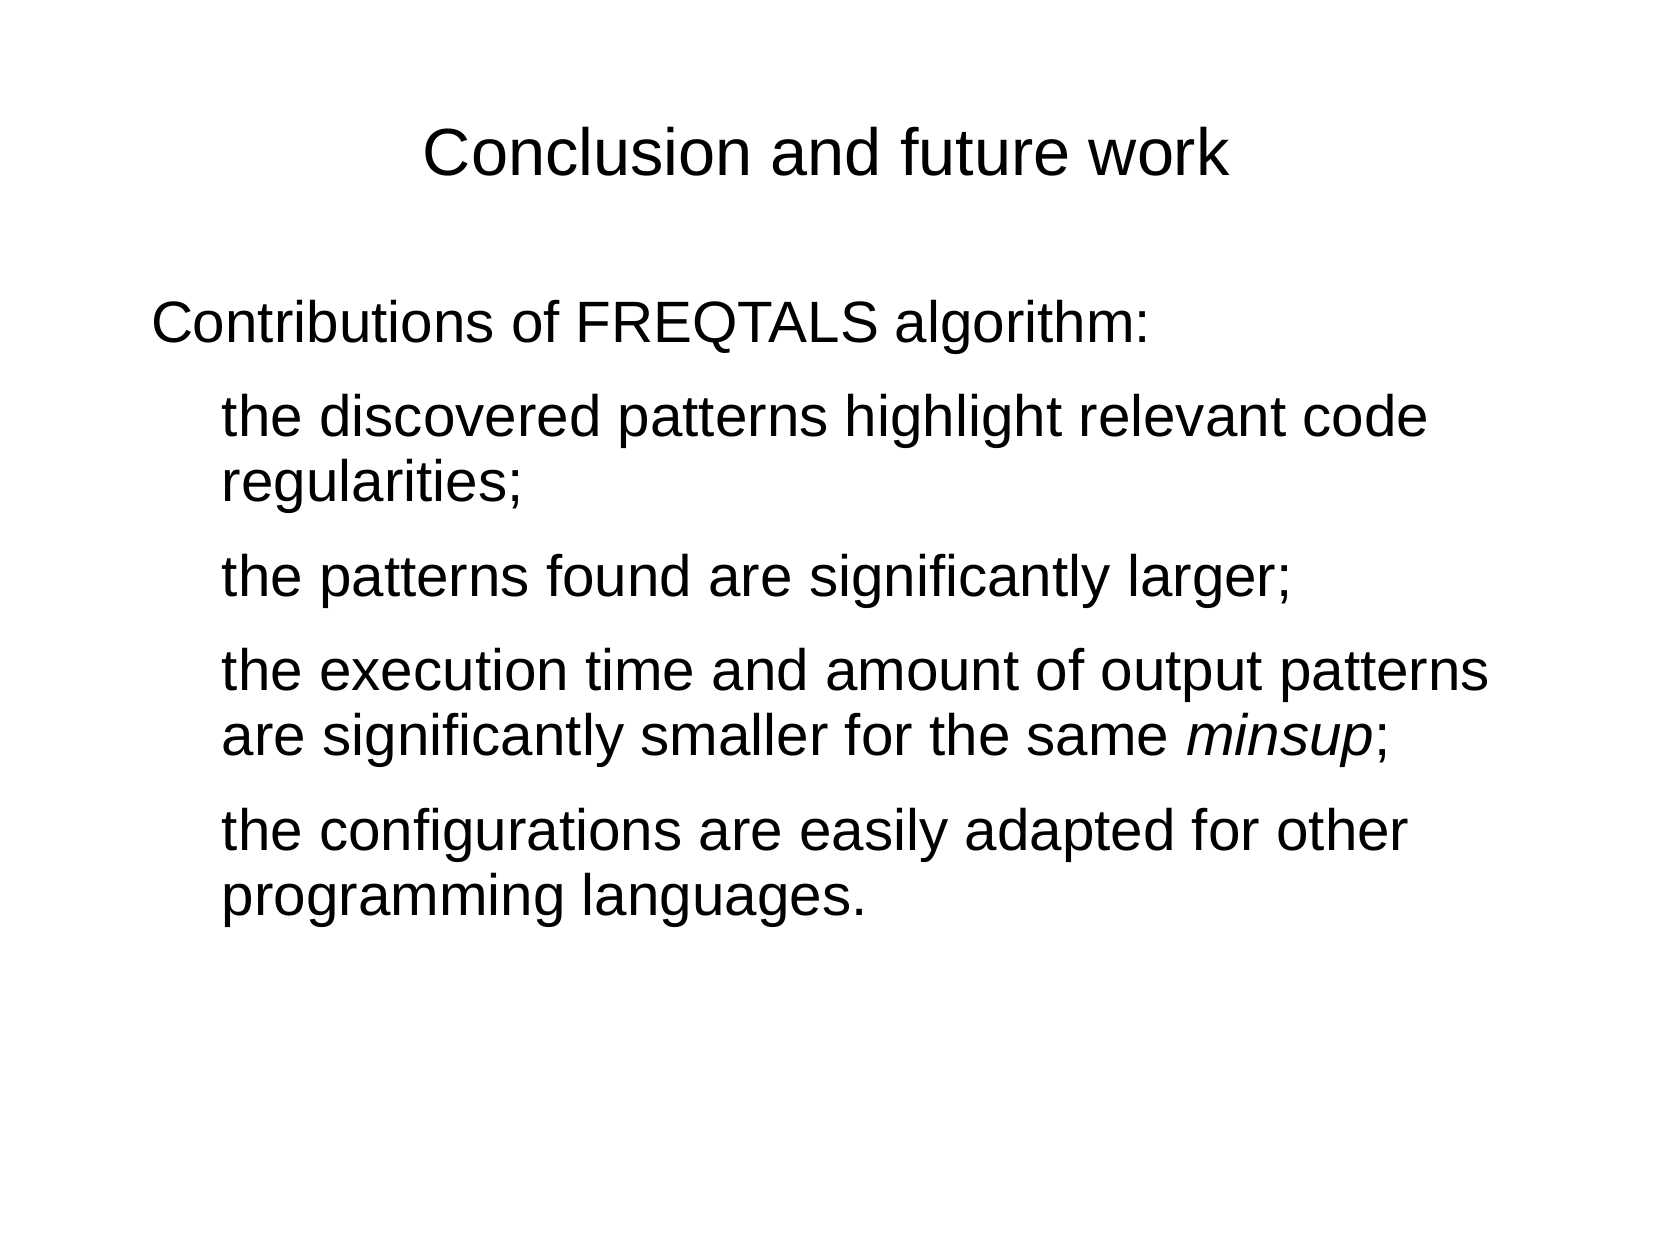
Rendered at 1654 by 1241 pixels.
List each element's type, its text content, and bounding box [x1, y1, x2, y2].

title Conclusion and future work [82, 49, 1571, 257]
list Contributions of FREQTALS algorithm: the discovered patterns highlight relevant code regularities; the patterns found are significantly larger; the execution time and amount of output patterns are significantly smaller for the same minsup; the configurations are easily adapted for other programming languages. [80, 289, 1569, 1068]
